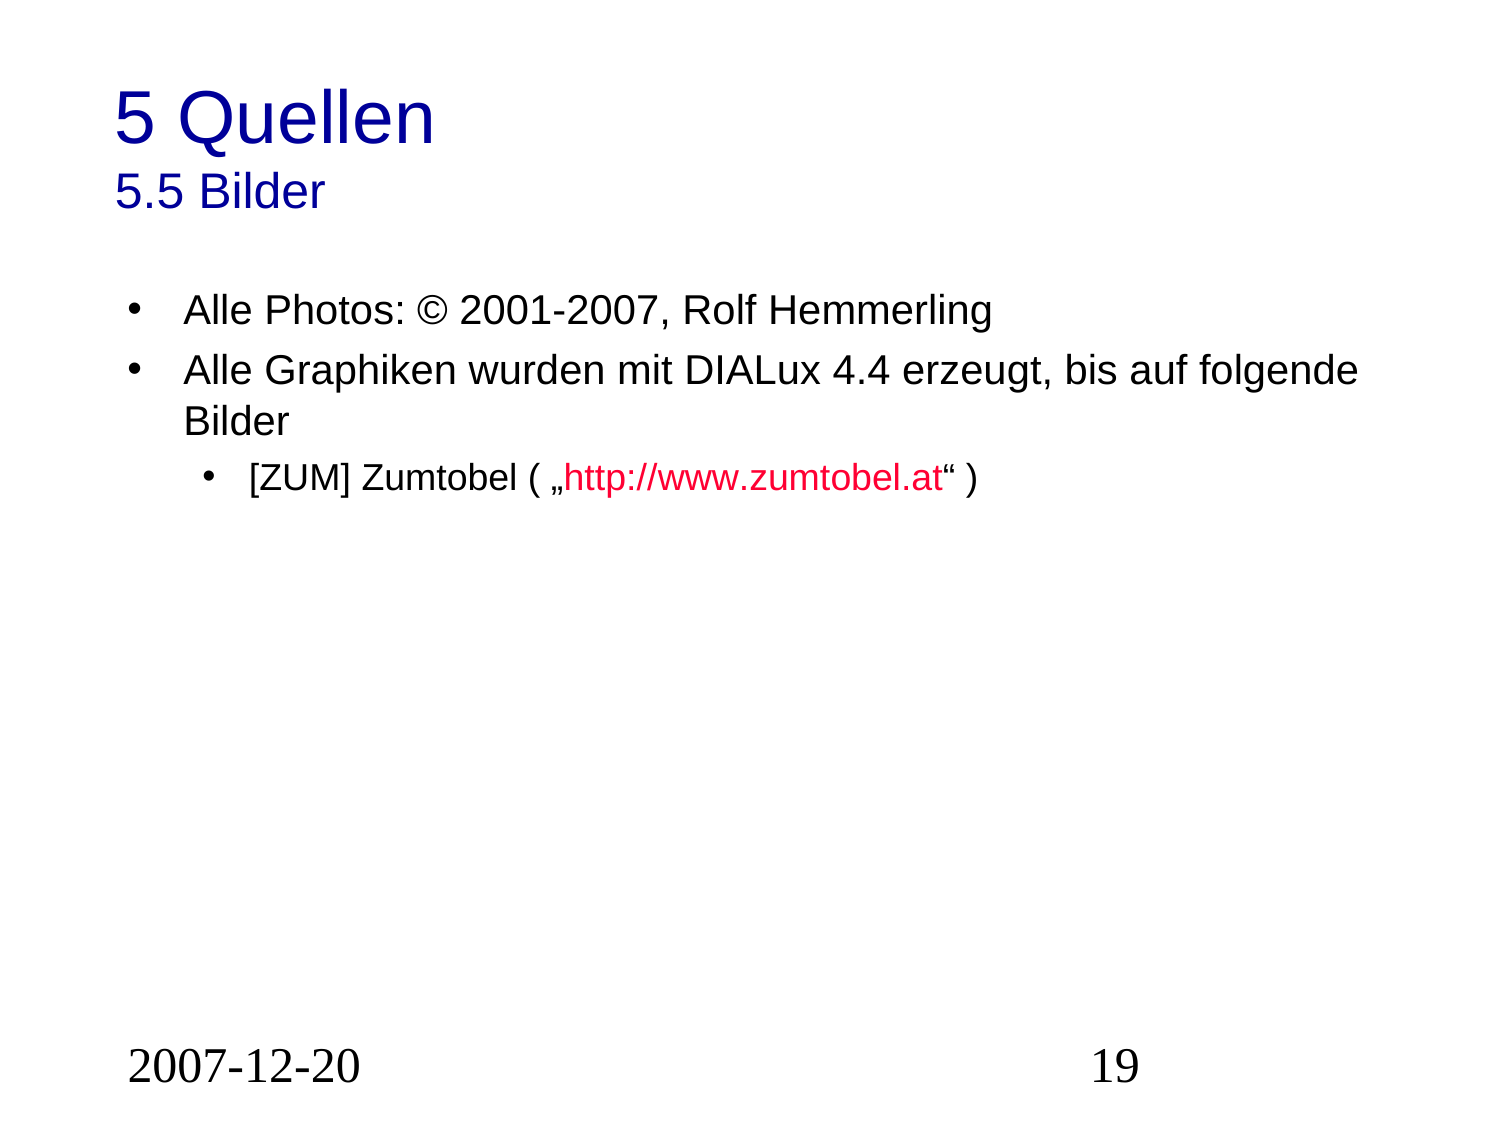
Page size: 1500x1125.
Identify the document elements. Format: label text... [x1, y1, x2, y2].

list Alle Photos: © 2001-2007, Rolf Hemmerling Alle Graphiken wurden mit DIALux 4.4 erzeugt, bis auf folgende Bilder [ZUM] Zumtobel ( „http://www.zumtobel.at“ ) [112, 275, 1438, 1001]
title 5 Quellen 5.5 Bilder [99, 49, 1375, 238]
